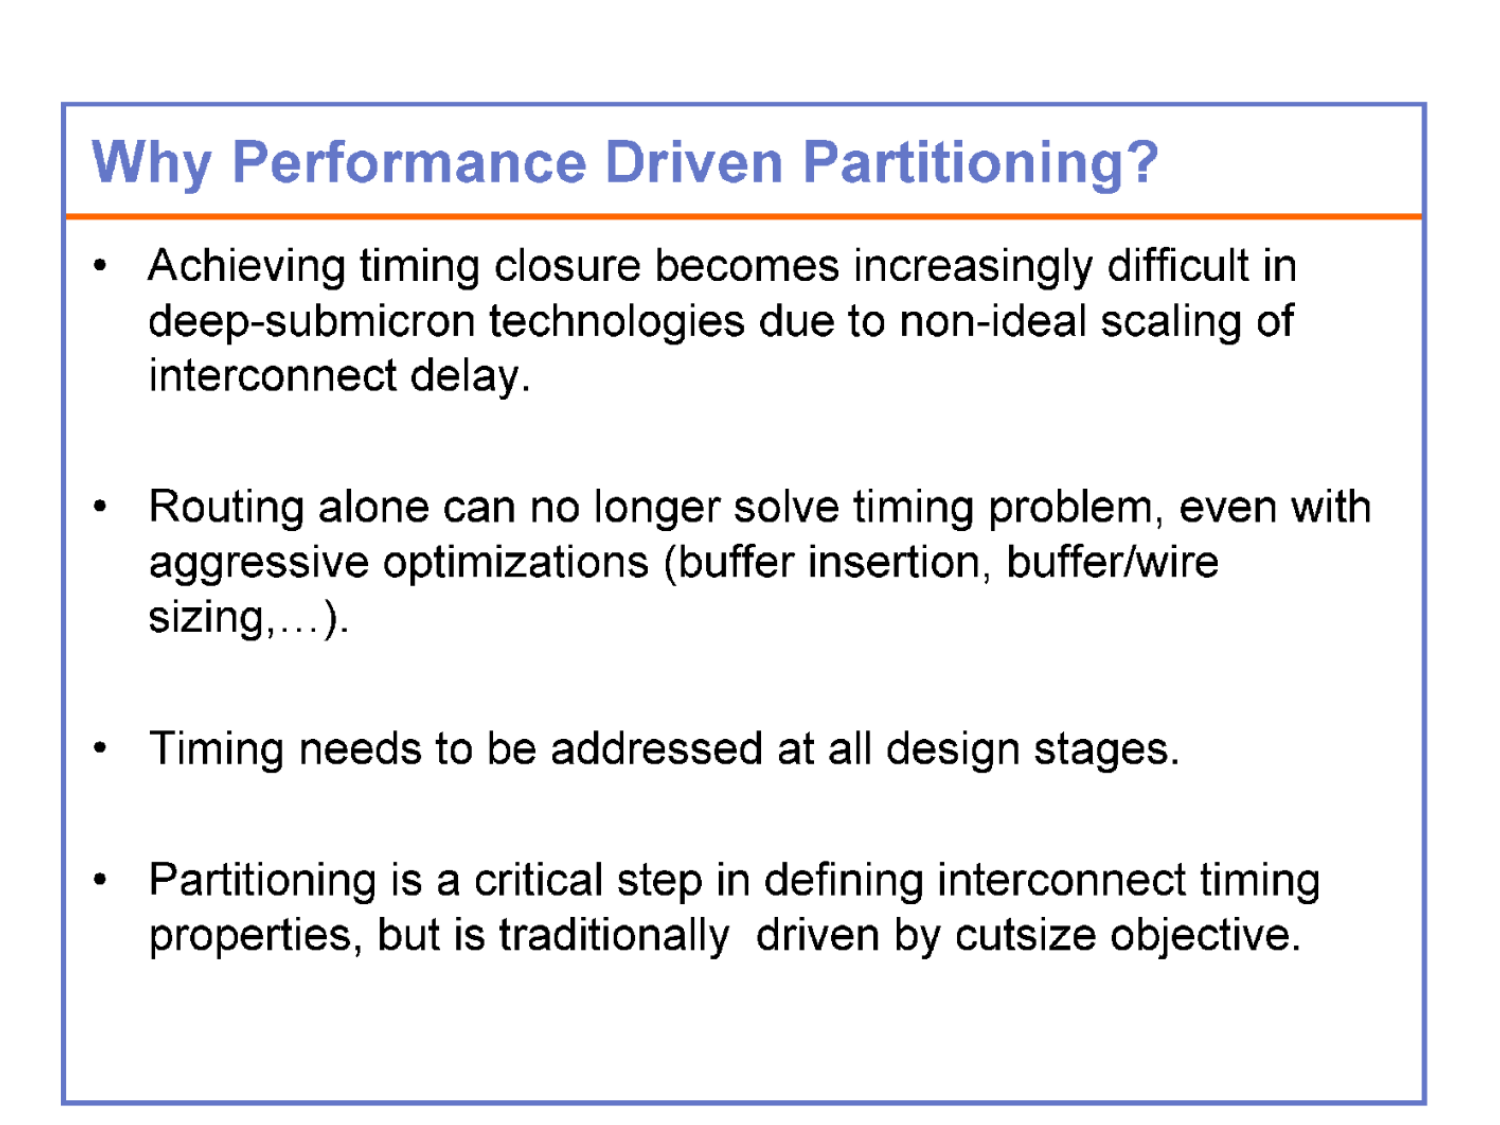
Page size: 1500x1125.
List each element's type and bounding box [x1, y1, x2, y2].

picture [45, 70, 1455, 1125]
